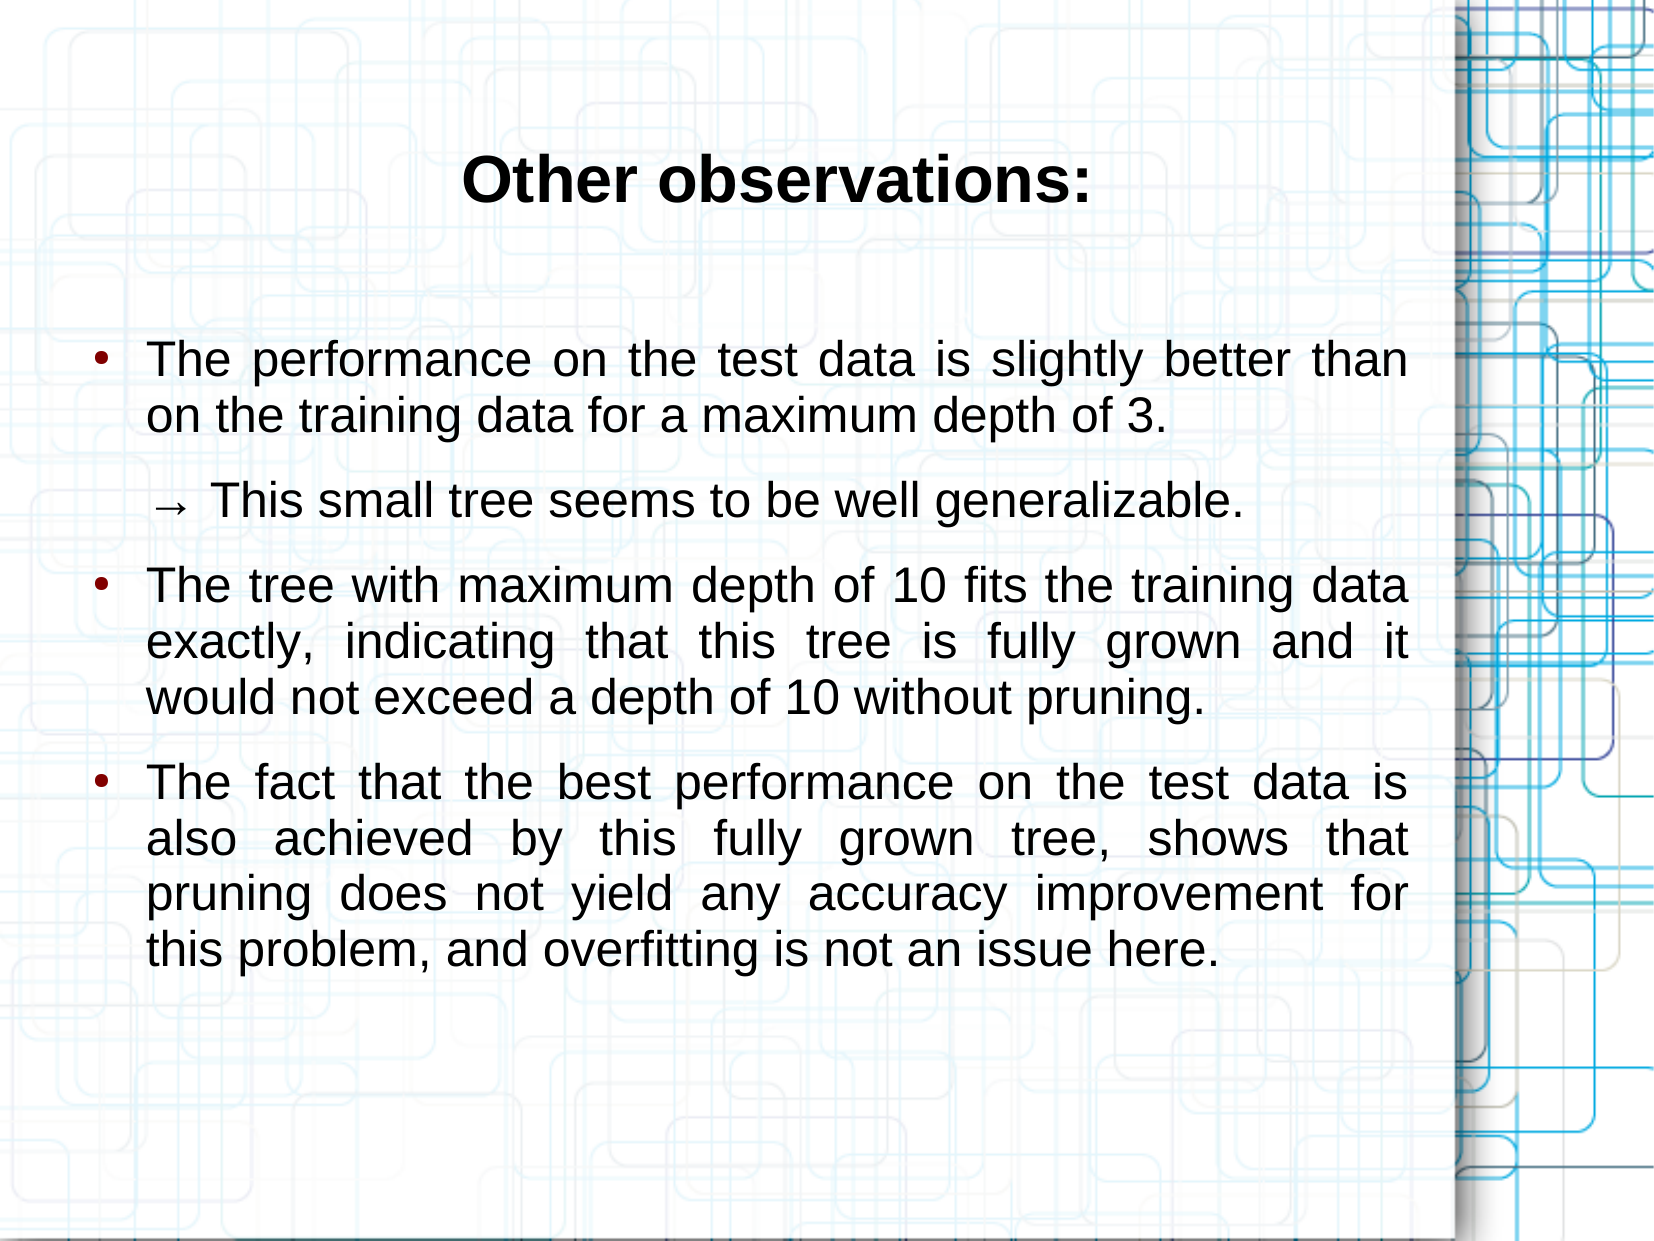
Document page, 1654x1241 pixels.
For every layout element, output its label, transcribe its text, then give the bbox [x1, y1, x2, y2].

list Other observations: The performance on the test data is slightly better than on the training data for a maximum depth of 3. → This small tree seems to be well generalizable. The tree with maximum depth of 10 fits the training data exactly, indicating that this tree is fully grown and it would not exceed a depth of 10 without pruning. The fact that the best performance on the test data is also achieved by this fully grown tree, shows that pruning does not yield any accuracy improvement for this problem, and overfitting is not an issue here. [75, 141, 1410, 978]
picture [0, 0, 1654, 1241]
